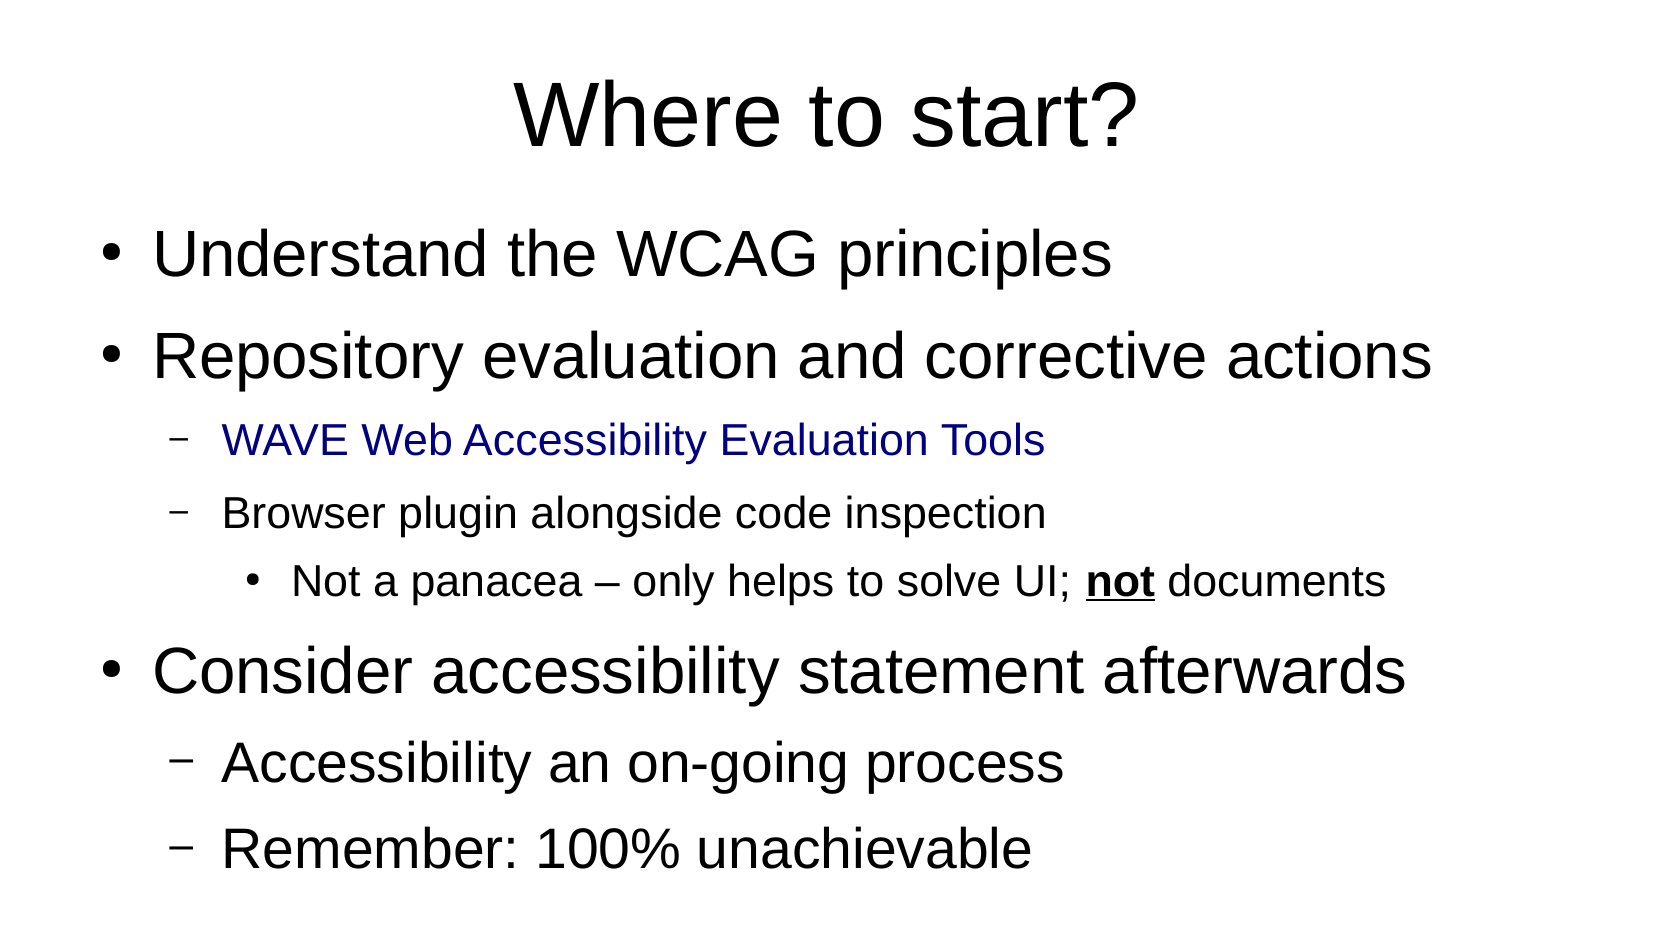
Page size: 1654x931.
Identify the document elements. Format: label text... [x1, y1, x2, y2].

list Understand the WCAG principles Repository evaluation and corrective actions WAVE Web Accessibility Evaluation Tools Browser plugin alongside code inspection Not a panacea – only helps to solve UI; not documents Consider accessibility statement afterwards Accessibility an on-going process Remember: 100% unachievable [82, 217, 1571, 886]
title Where to start? [82, 37, 1571, 193]
